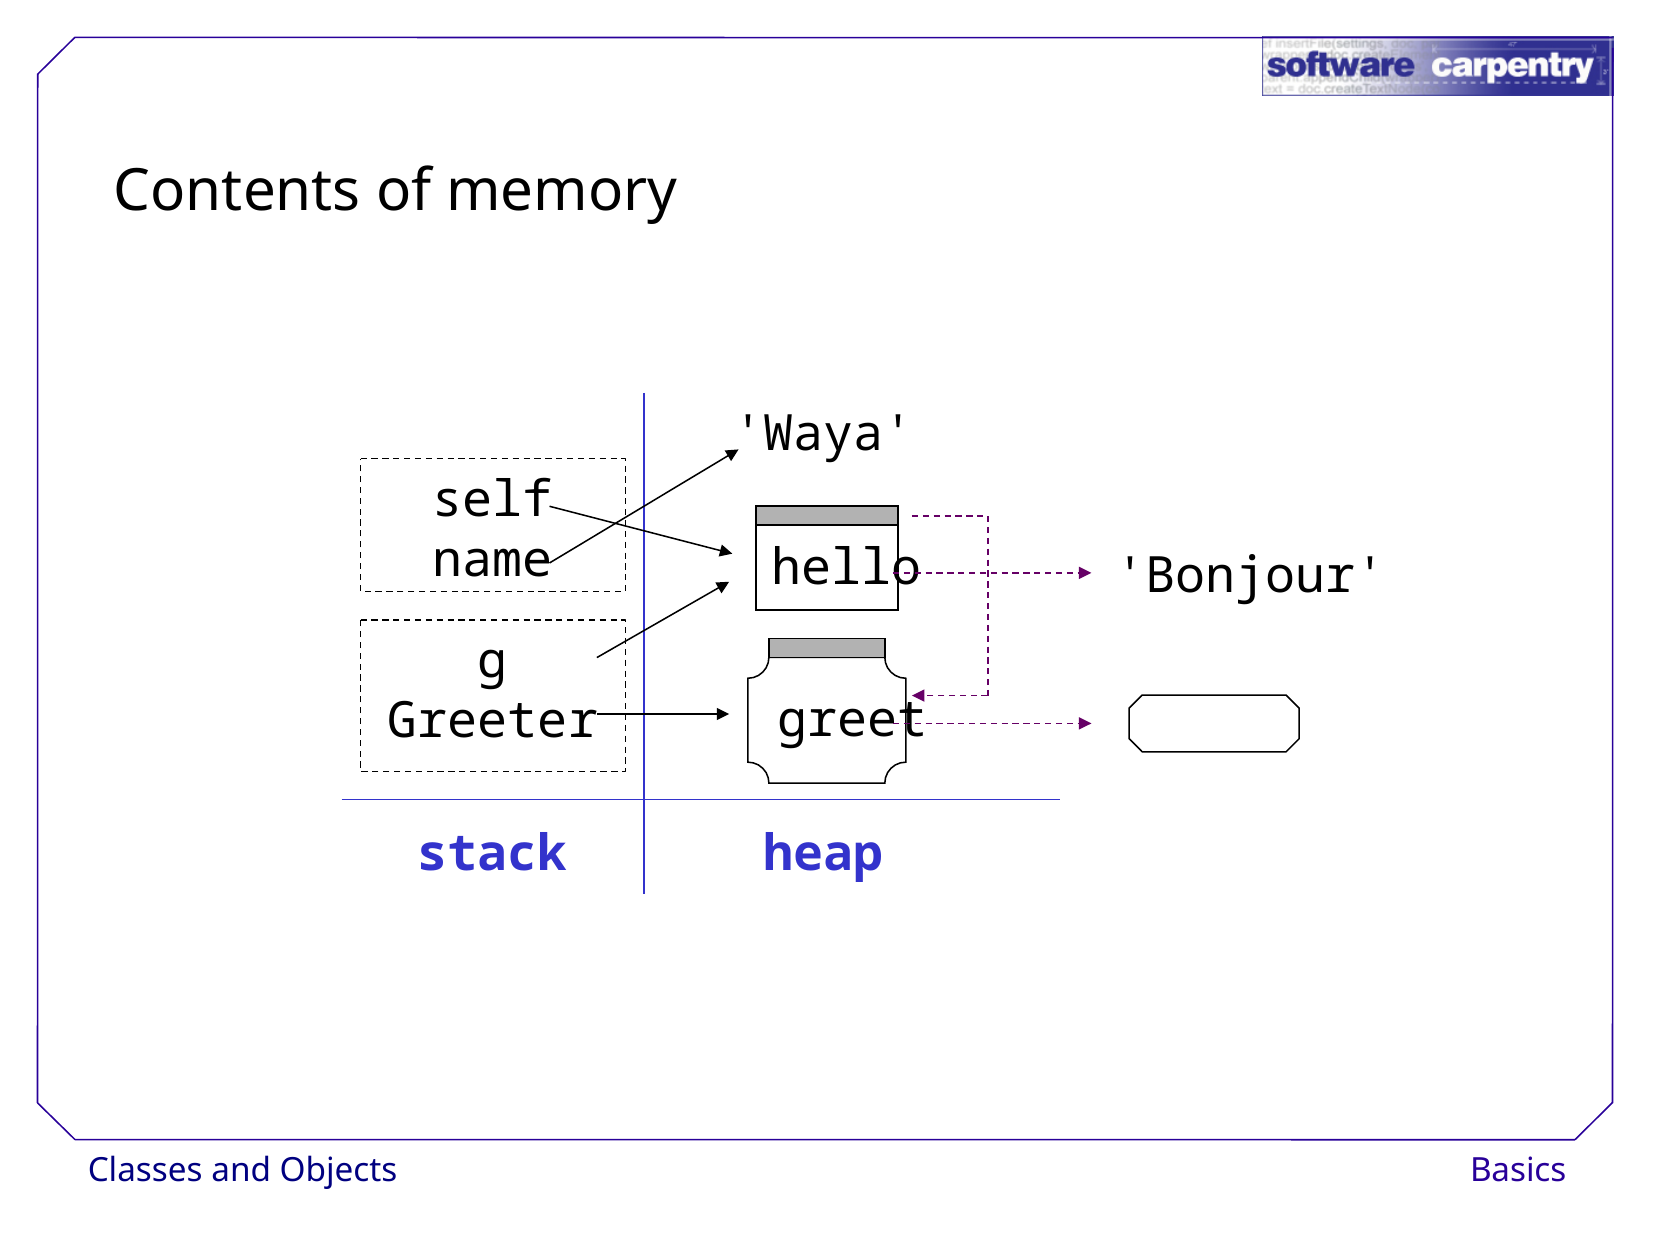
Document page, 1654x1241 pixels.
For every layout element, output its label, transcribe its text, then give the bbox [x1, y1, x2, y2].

text_box 'Bonjour' [1100, 534, 1328, 602]
text_box stack [360, 818, 626, 895]
text_box heap [691, 818, 957, 895]
text_box Contents of memory [99, 109, 1517, 231]
text_box [768, 638, 885, 658]
text_box g Greeter [360, 620, 626, 772]
text_box [756, 506, 898, 525]
text_box self name [360, 458, 626, 592]
text_box greet [747, 658, 906, 784]
text_box 'Waya' [710, 392, 937, 460]
text_box hello [756, 525, 898, 610]
picture [1262, 36, 1614, 96]
